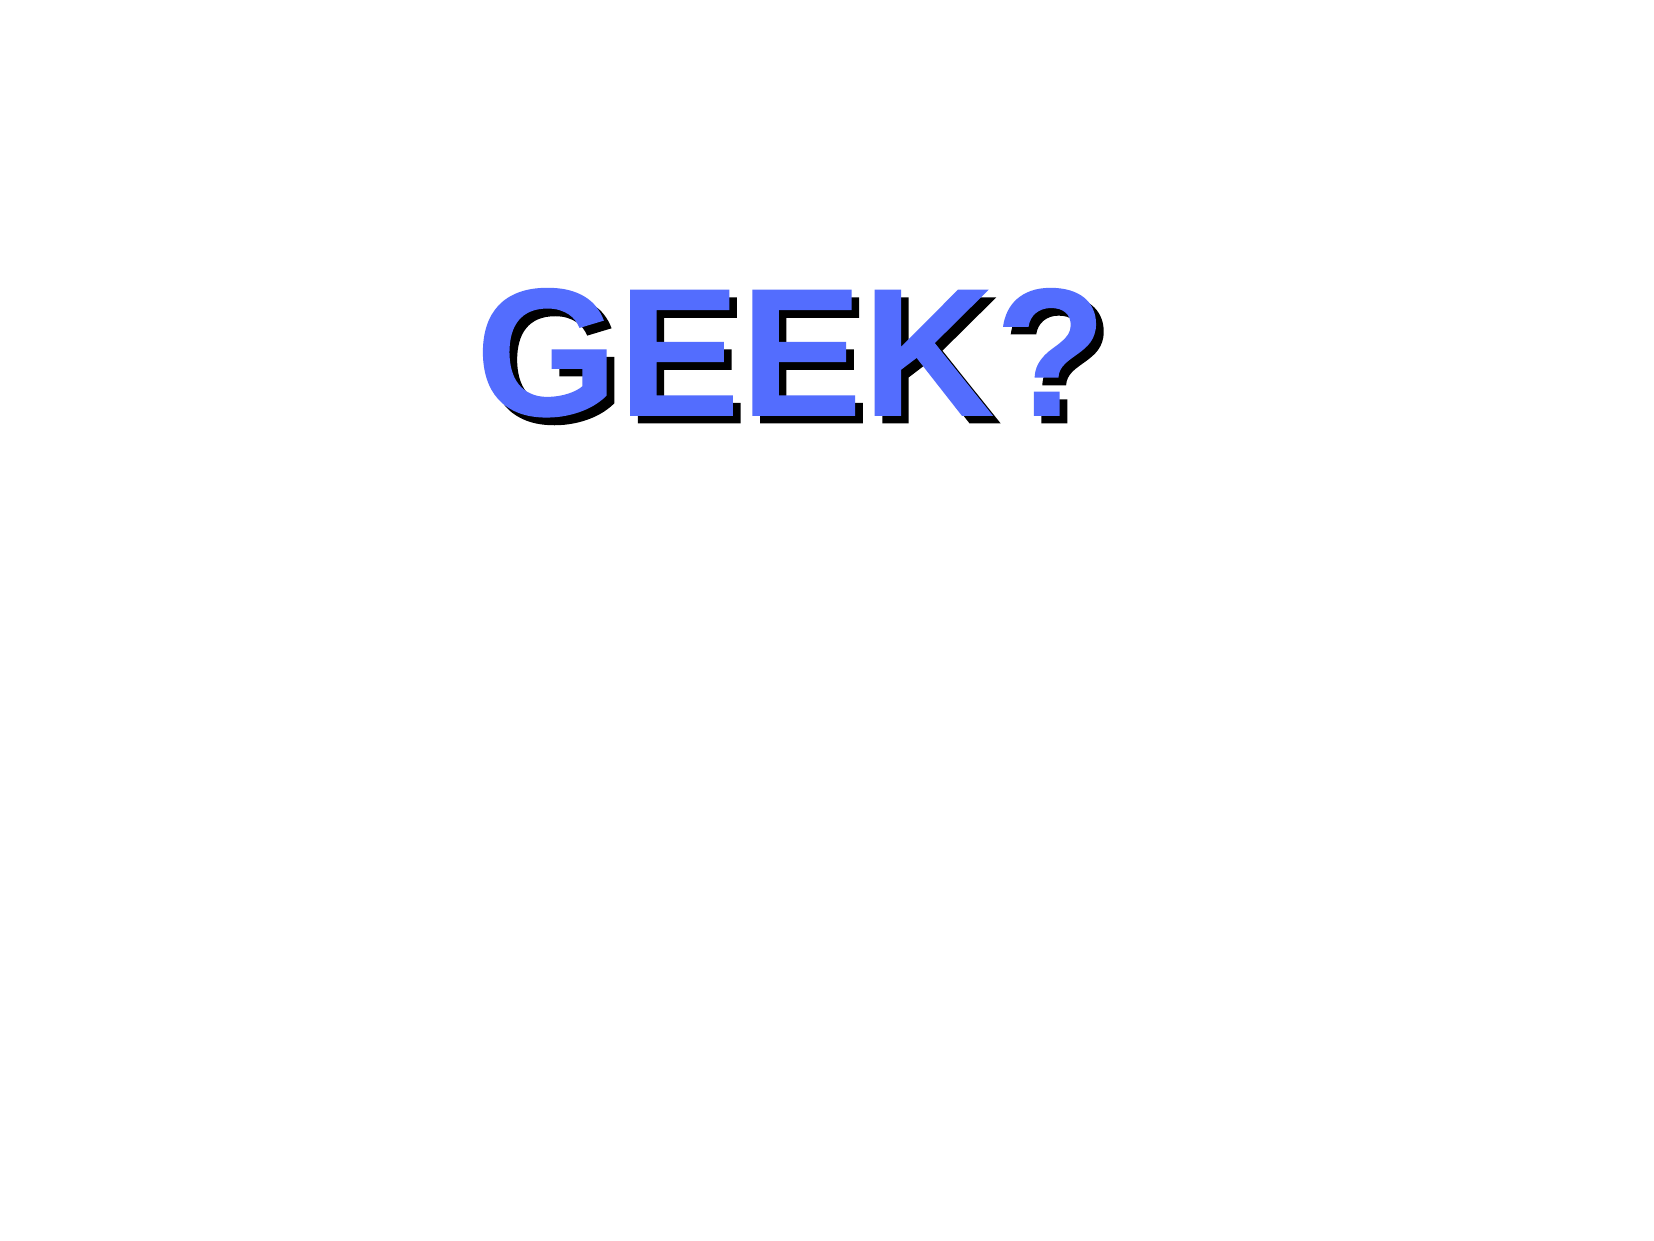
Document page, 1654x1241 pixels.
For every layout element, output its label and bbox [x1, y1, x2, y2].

text_box [1003, 287, 1104, 386]
text_box [874, 289, 1001, 424]
text_box [752, 289, 863, 424]
text_box [630, 289, 741, 424]
text_box [482, 287, 615, 426]
text_box [1033, 391, 1068, 424]
